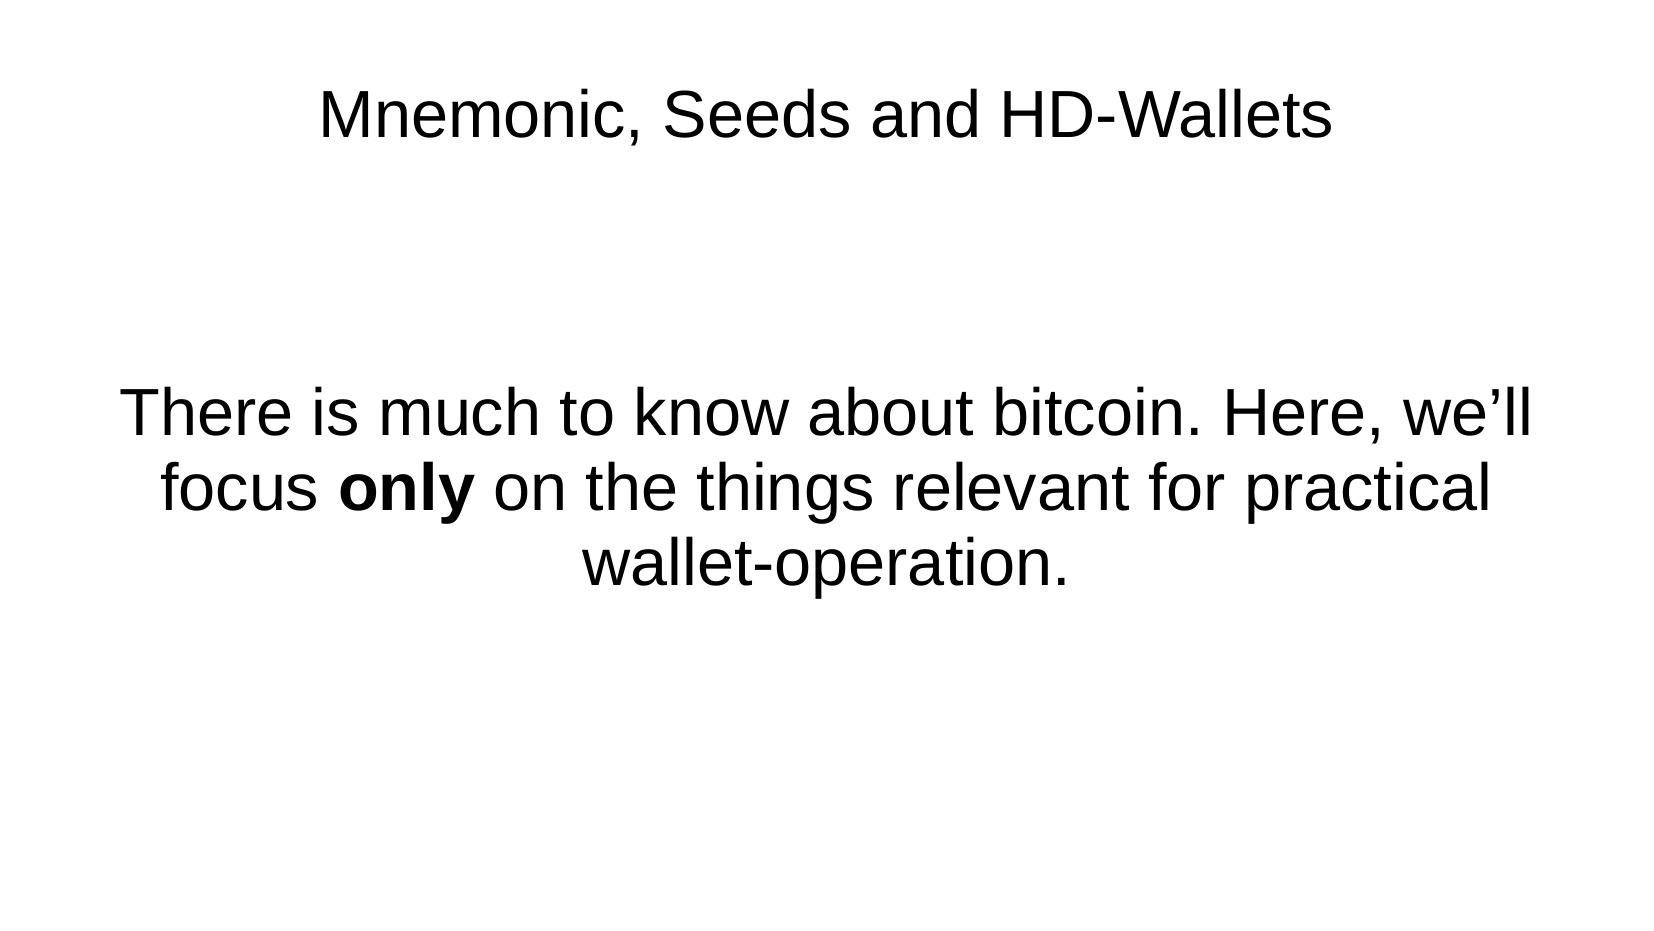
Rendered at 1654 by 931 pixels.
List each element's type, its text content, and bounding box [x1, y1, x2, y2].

title Mnemonic, Seeds and HD-Wallets [82, 2, 1571, 217]
subtitle There is much to know about bitcoin. Here, we’ll focus only on the things relevant for practical wallet-operation. [82, 217, 1571, 758]
